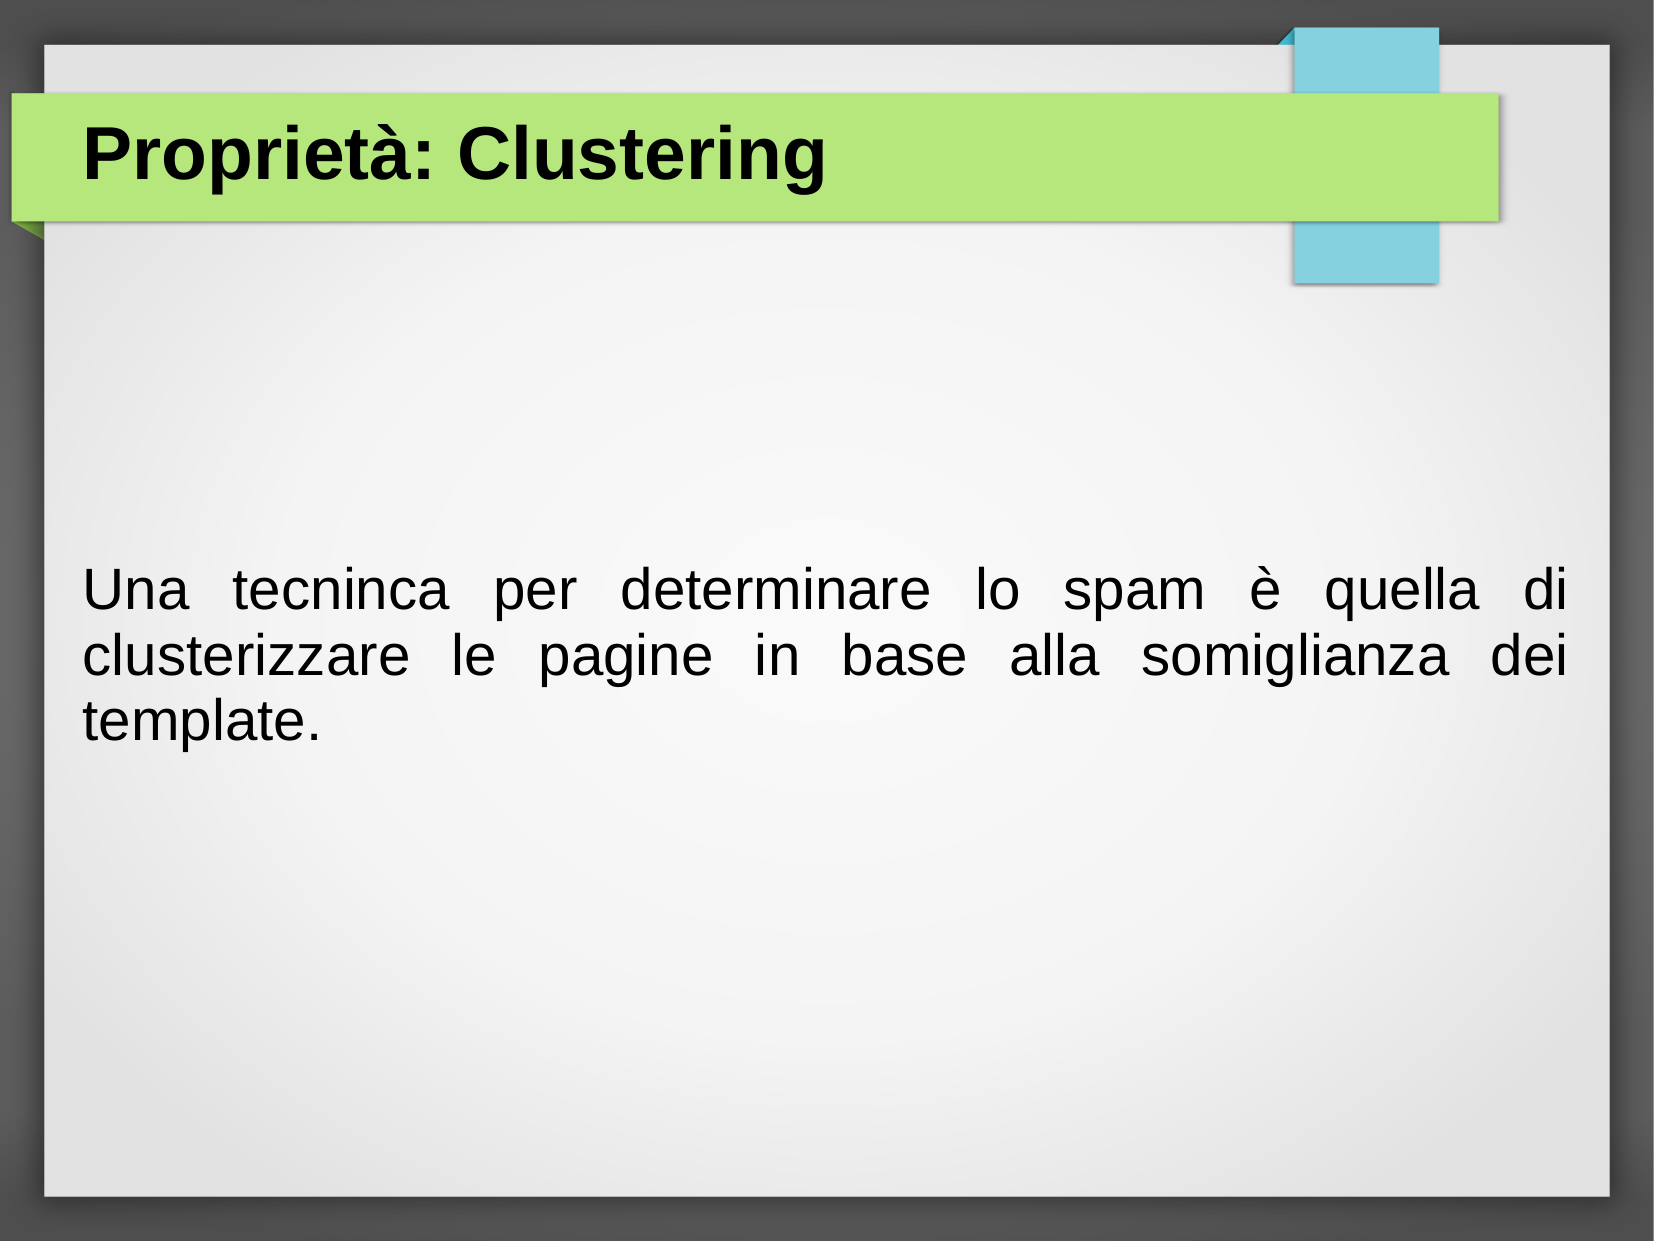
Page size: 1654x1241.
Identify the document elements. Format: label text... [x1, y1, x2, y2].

subtitle Una tecninca per determinare lo spam è quella di clusterizzare le pagine in base alla somiglianza dei template. [82, 295, 1571, 1015]
title Proprietà: Clustering [82, 94, 1264, 213]
picture [0, 0, 1654, 1241]
